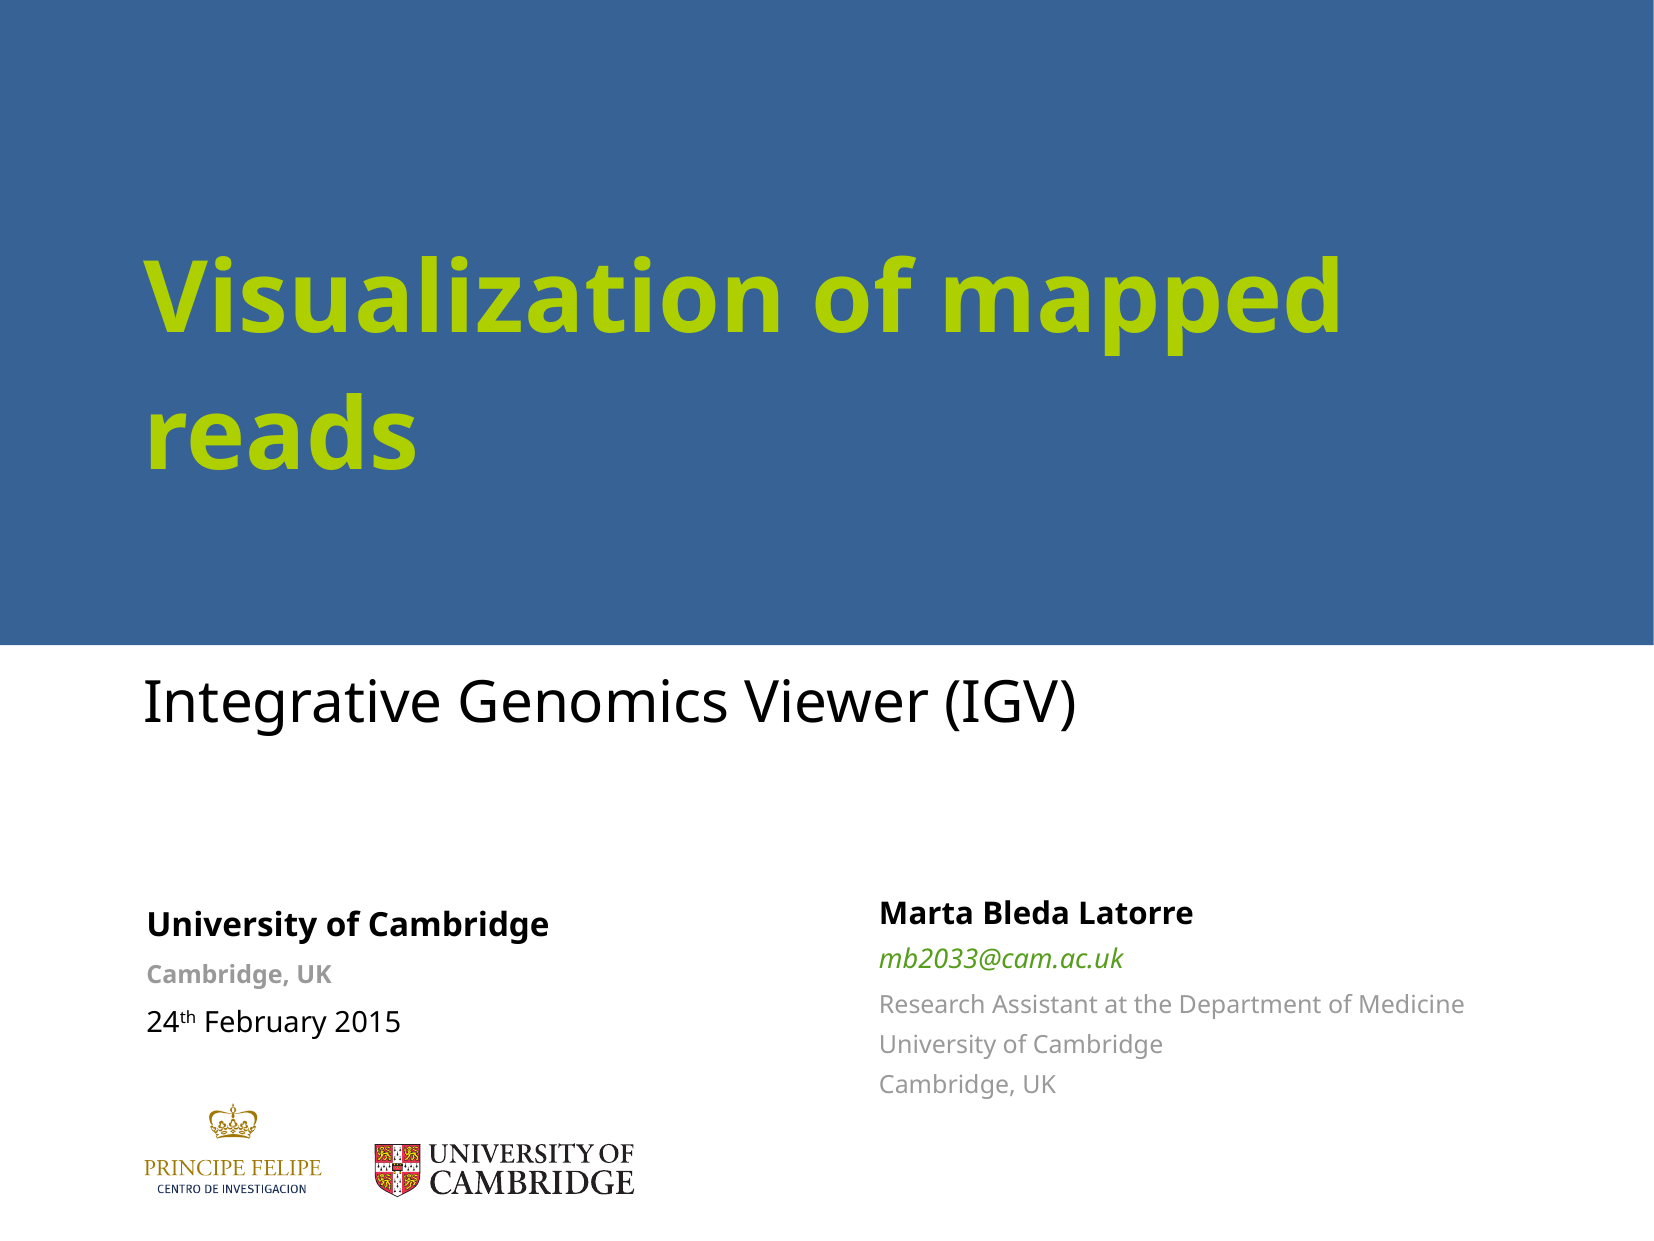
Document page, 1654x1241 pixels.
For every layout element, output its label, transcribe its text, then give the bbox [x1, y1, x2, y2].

picture [374, 1143, 635, 1198]
list Integrative Genomics Viewer (IGV) [143, 659, 1599, 1241]
picture [143, 1103, 323, 1194]
title Visualization of mapped reads [143, 247, 1480, 478]
text_box University of Cambridge Cambridge, UK 24th February 2015 [131, 893, 737, 1046]
